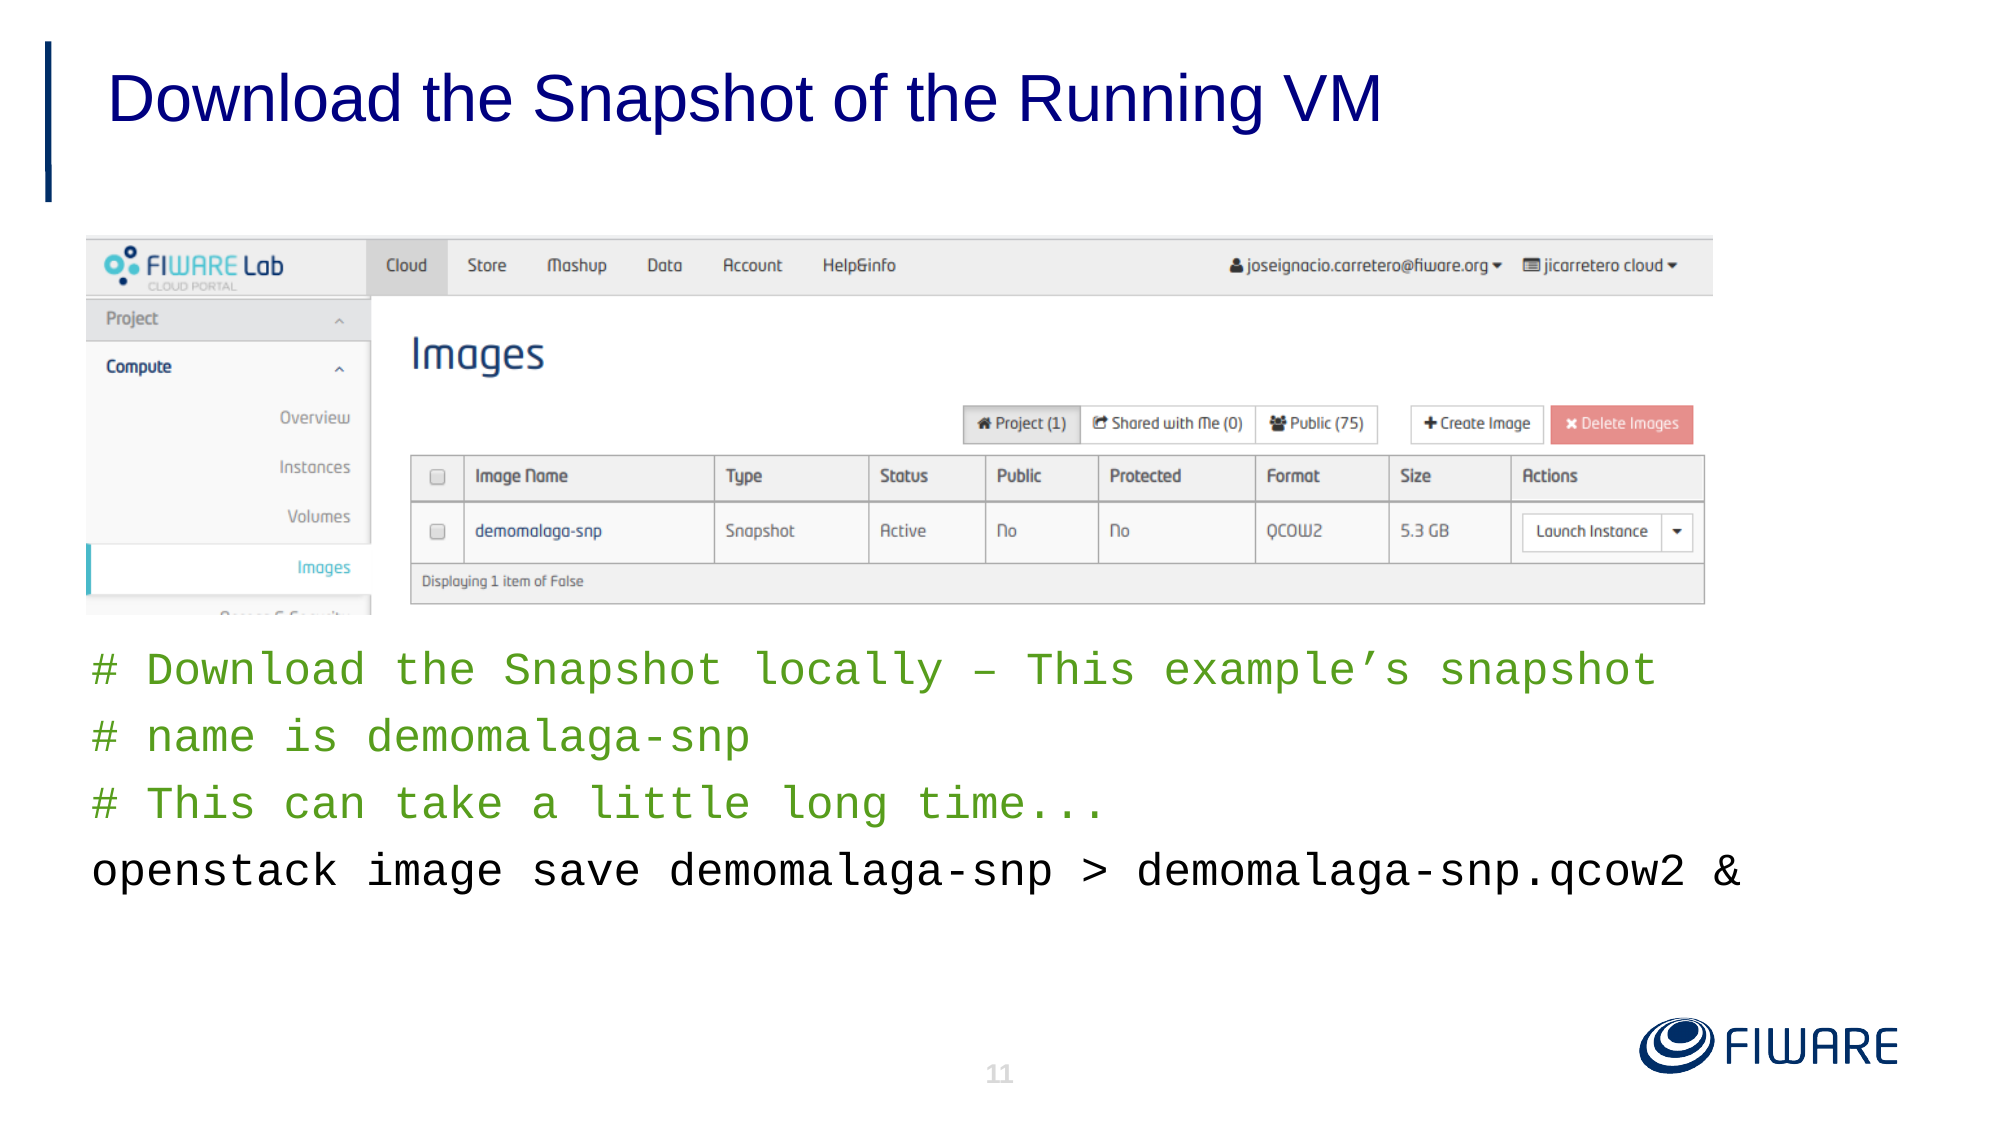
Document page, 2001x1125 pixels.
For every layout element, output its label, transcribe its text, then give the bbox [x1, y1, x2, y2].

title Download the Snapshot of the Running VM [92, 47, 1704, 166]
picture [86, 235, 1713, 615]
text_box # Download the Snapshot locally – This example’s snapshot # name is demomalaga-snp # This can take a little long time... openstack image save demomalaga-snp > demomalaga-snp.qcow2 & [76, 631, 1902, 963]
slide_number <número> [887, 1042, 1113, 1103]
picture [1635, 1012, 1905, 1077]
